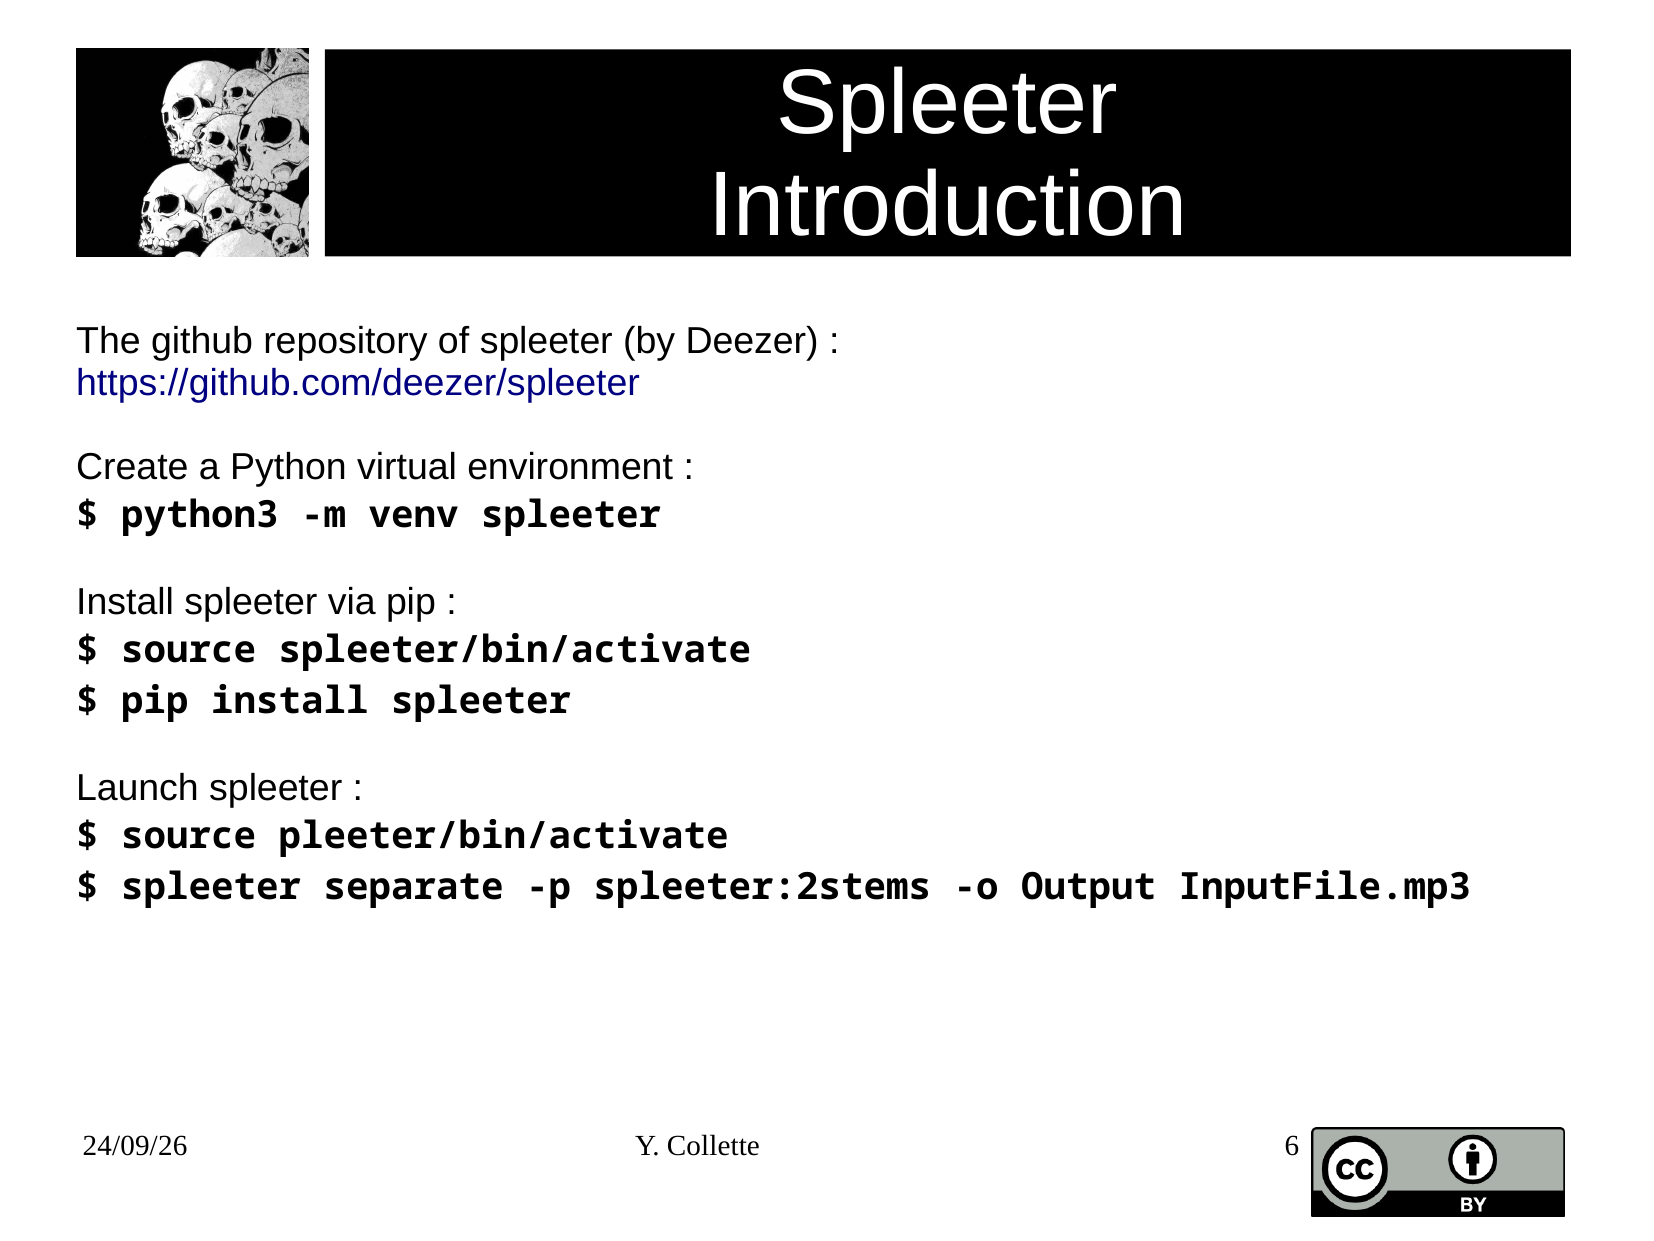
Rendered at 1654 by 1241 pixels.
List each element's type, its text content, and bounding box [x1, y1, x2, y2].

text_box The github repository of spleeter (by Deezer) : https://github.com/deezer/spleeter Create a Python virtual environment : $ python3 -m venv spleeter Install spleeter via pip : $ source spleeter/bin/activate $ pip install spleeter Launch spleeter : $ source pleeter/bin/activate $ spleeter separate -p spleeter:2stems -o Output InputFile.mp3 [61, 312, 1568, 893]
picture [76, 48, 309, 257]
picture [1311, 1127, 1565, 1217]
title Spleeter Introduction [324, 49, 1571, 257]
